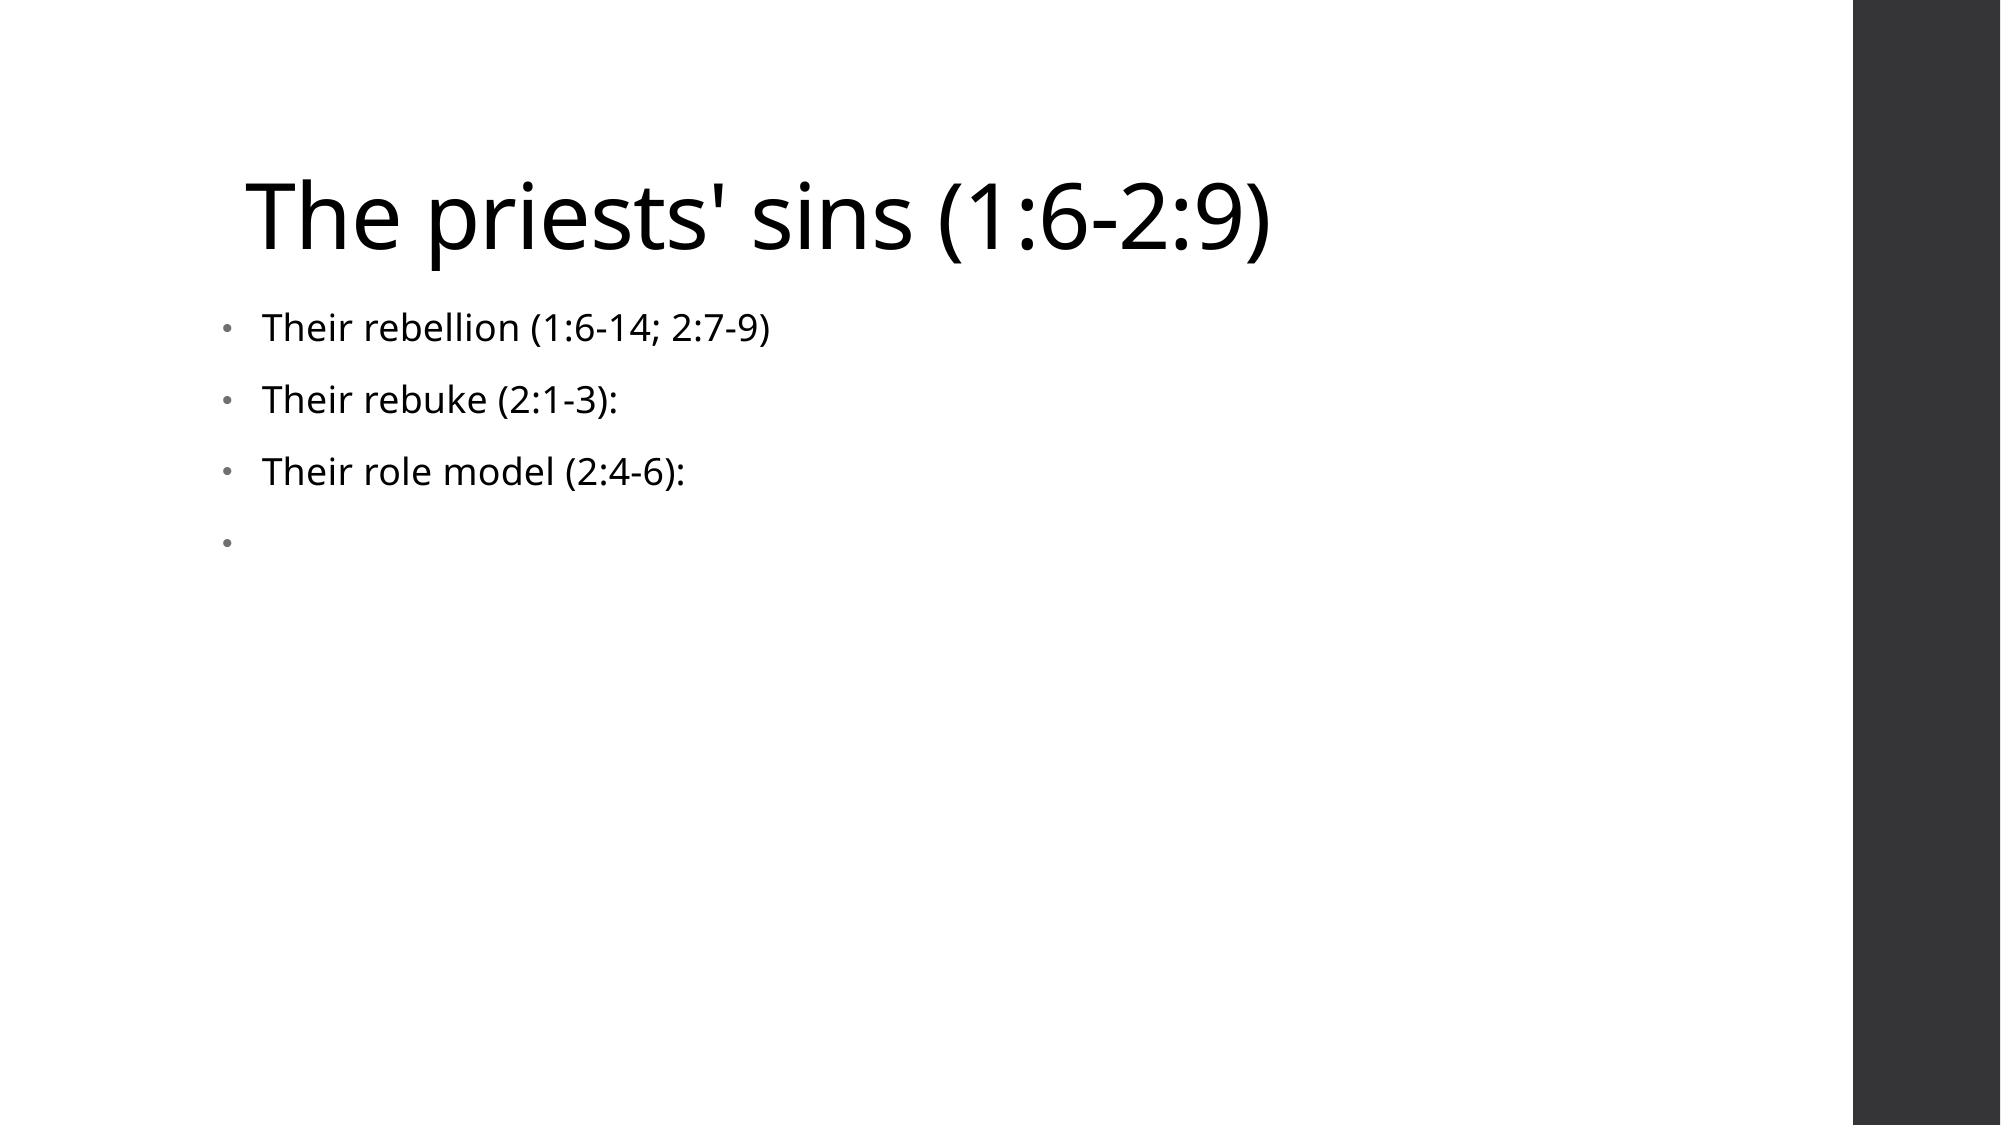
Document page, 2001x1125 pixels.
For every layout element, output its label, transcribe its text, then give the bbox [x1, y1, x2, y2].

title The priests' sins (1:6-2:9) [206, 60, 1797, 278]
list Their rebellion (1:6-14; 2:7-9) Their rebuke (2:1-3): Their role model (2:4-6): [206, 299, 1617, 1014]
